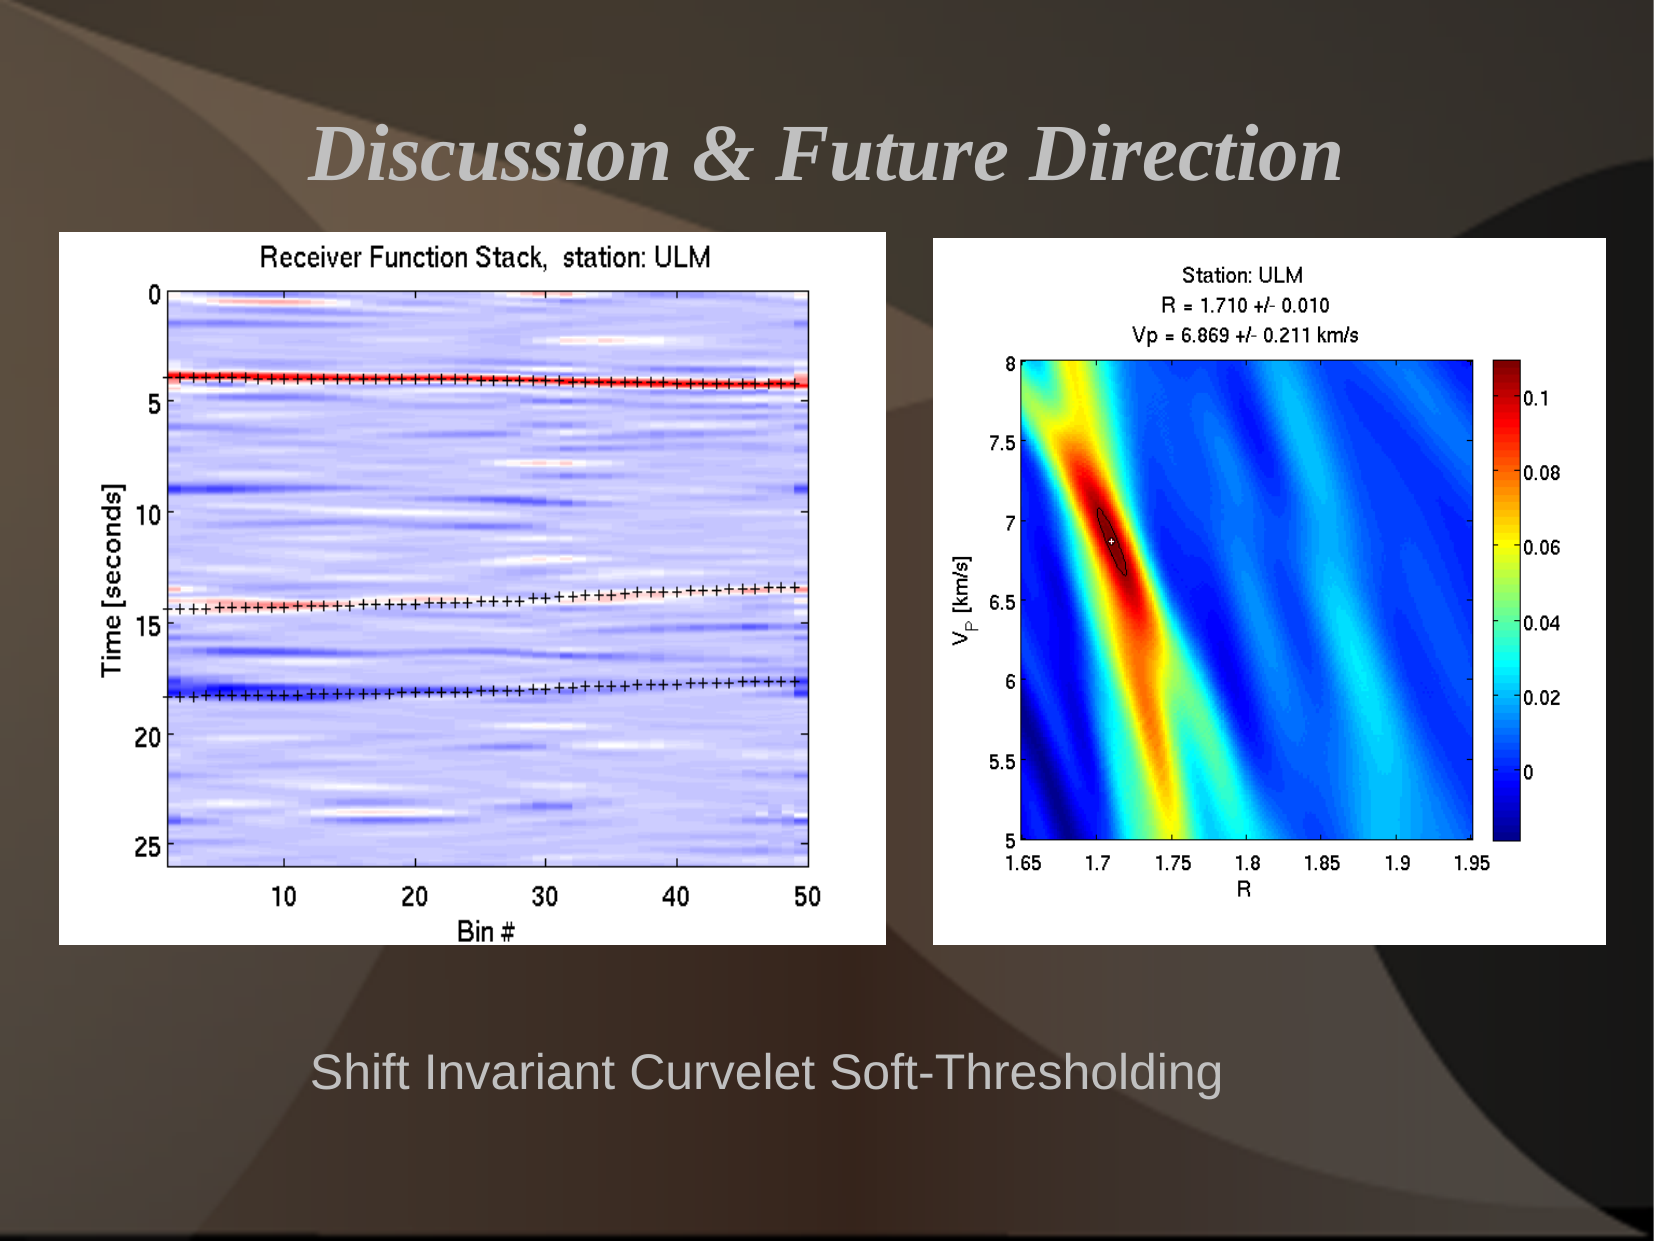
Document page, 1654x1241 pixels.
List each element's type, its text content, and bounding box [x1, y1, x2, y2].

text_box Shift Invariant Curvelet Soft-Thresholding [295, 1037, 1359, 1108]
title Discussion & Future Direction [82, 49, 1571, 257]
picture [0, 0, 1654, 1241]
